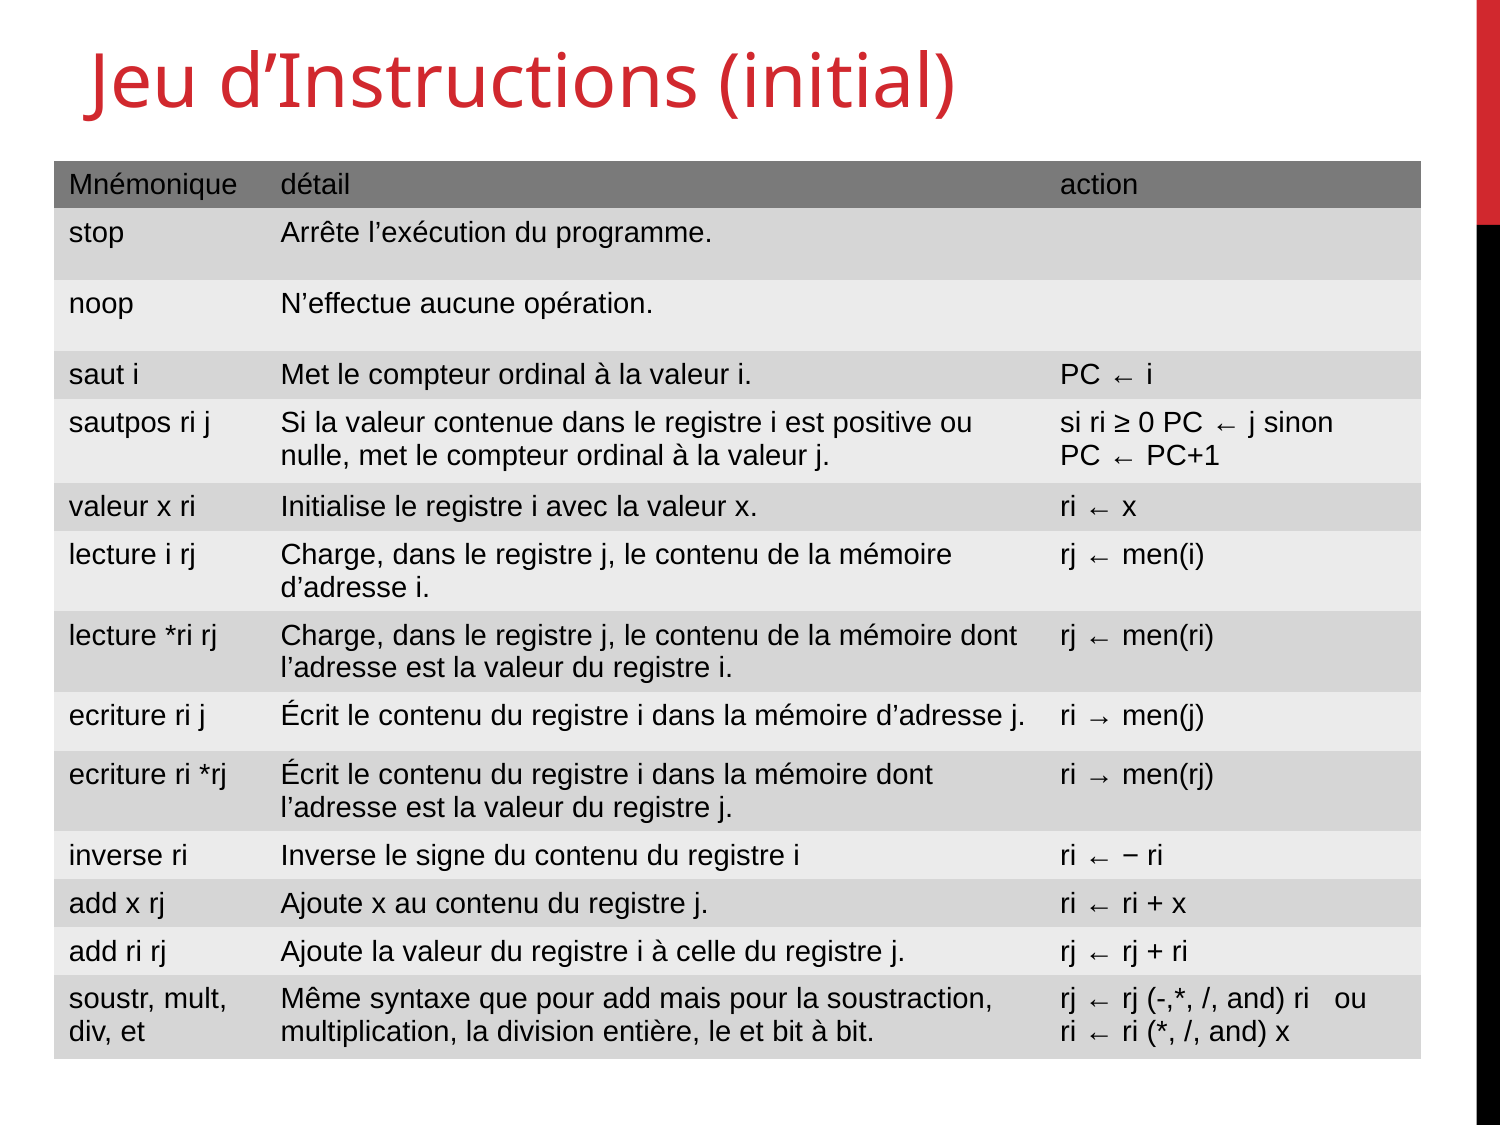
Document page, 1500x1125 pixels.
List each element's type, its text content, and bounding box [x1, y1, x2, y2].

table_cell rj ← rj + ri [1045, 927, 1421, 975]
table_cell ri ← − ri [1045, 831, 1421, 879]
table_cell inverse ri [54, 831, 266, 879]
table_cell Met le compteur ordinal à la valeur i. [266, 351, 1045, 399]
table_cell lecture i rj [54, 531, 266, 611]
table_cell rj ← rj (-,*, /, and) ri ou ri ← ri (*, /, and) x [1045, 975, 1421, 1059]
table_header détail [266, 161, 1045, 208]
table_cell Charge, dans le registre j, le contenu de la mémoire d’adresse i. [266, 531, 1045, 611]
table_cell Arrête l’exécution du programme. [266, 208, 1045, 280]
table_cell stop [54, 208, 266, 280]
table_cell Ajoute x au contenu du registre j. [266, 879, 1045, 927]
table_cell ecriture ri j [54, 692, 266, 751]
table_cell Si la valeur contenue dans le registre i est positive ou nulle, met le compteur ordinal à la valeur j. [266, 399, 1045, 483]
table_cell Initialise le registre i avec la valeur x. [266, 483, 1045, 531]
table_cell lecture *ri rj [54, 611, 266, 692]
table_header Mnémonique [54, 161, 266, 208]
table_cell N’effectue aucune opération. [266, 280, 1045, 351]
table_cell si ri ≥ 0 PC ← j sinon PC ← PC+1 [1045, 399, 1421, 483]
table_cell [1045, 280, 1421, 351]
table_cell sautpos ri j [54, 399, 266, 483]
table_cell saut i [54, 351, 266, 399]
table_cell rj ← men(ri) [1045, 611, 1421, 692]
table_cell Même syntaxe que pour add mais pour la soustraction, multiplication, la division entière, le et bit à bit. [266, 975, 1045, 1059]
table_cell Inverse le signe du contenu du registre i [266, 831, 1045, 879]
table_header action [1045, 161, 1421, 208]
table_cell add ri rj [54, 927, 266, 975]
table_cell Écrit le contenu du registre i dans la mémoire d’adresse j. [266, 692, 1045, 751]
table_cell Écrit le contenu du registre i dans la mémoire dont l’adresse est la valeur du registre j. [266, 751, 1045, 831]
table_cell Ajoute la valeur du registre i à celle du registre j. [266, 927, 1045, 975]
table_cell PC ← i [1045, 351, 1421, 399]
table_cell noop [54, 280, 266, 351]
table_cell rj ← men(i) [1045, 531, 1421, 611]
table_cell add x rj [54, 879, 266, 927]
table_cell valeur x ri [54, 483, 266, 531]
table_cell Charge, dans le registre j, le contenu de la mémoire dont l’adresse est la valeur du registre i. [266, 611, 1045, 692]
table_cell ecriture ri *rj [54, 751, 266, 831]
table_cell ri ← x [1045, 483, 1421, 531]
table_cell ri ← ri + x [1045, 879, 1421, 927]
title Jeu d’Instructions (initial) [75, 25, 1400, 138]
table_cell ri → men(rj) [1045, 751, 1421, 831]
table_cell [1045, 208, 1421, 280]
table_cell ri → men(j) [1045, 692, 1421, 751]
table_cell soustr, mult, div, et [54, 975, 266, 1059]
